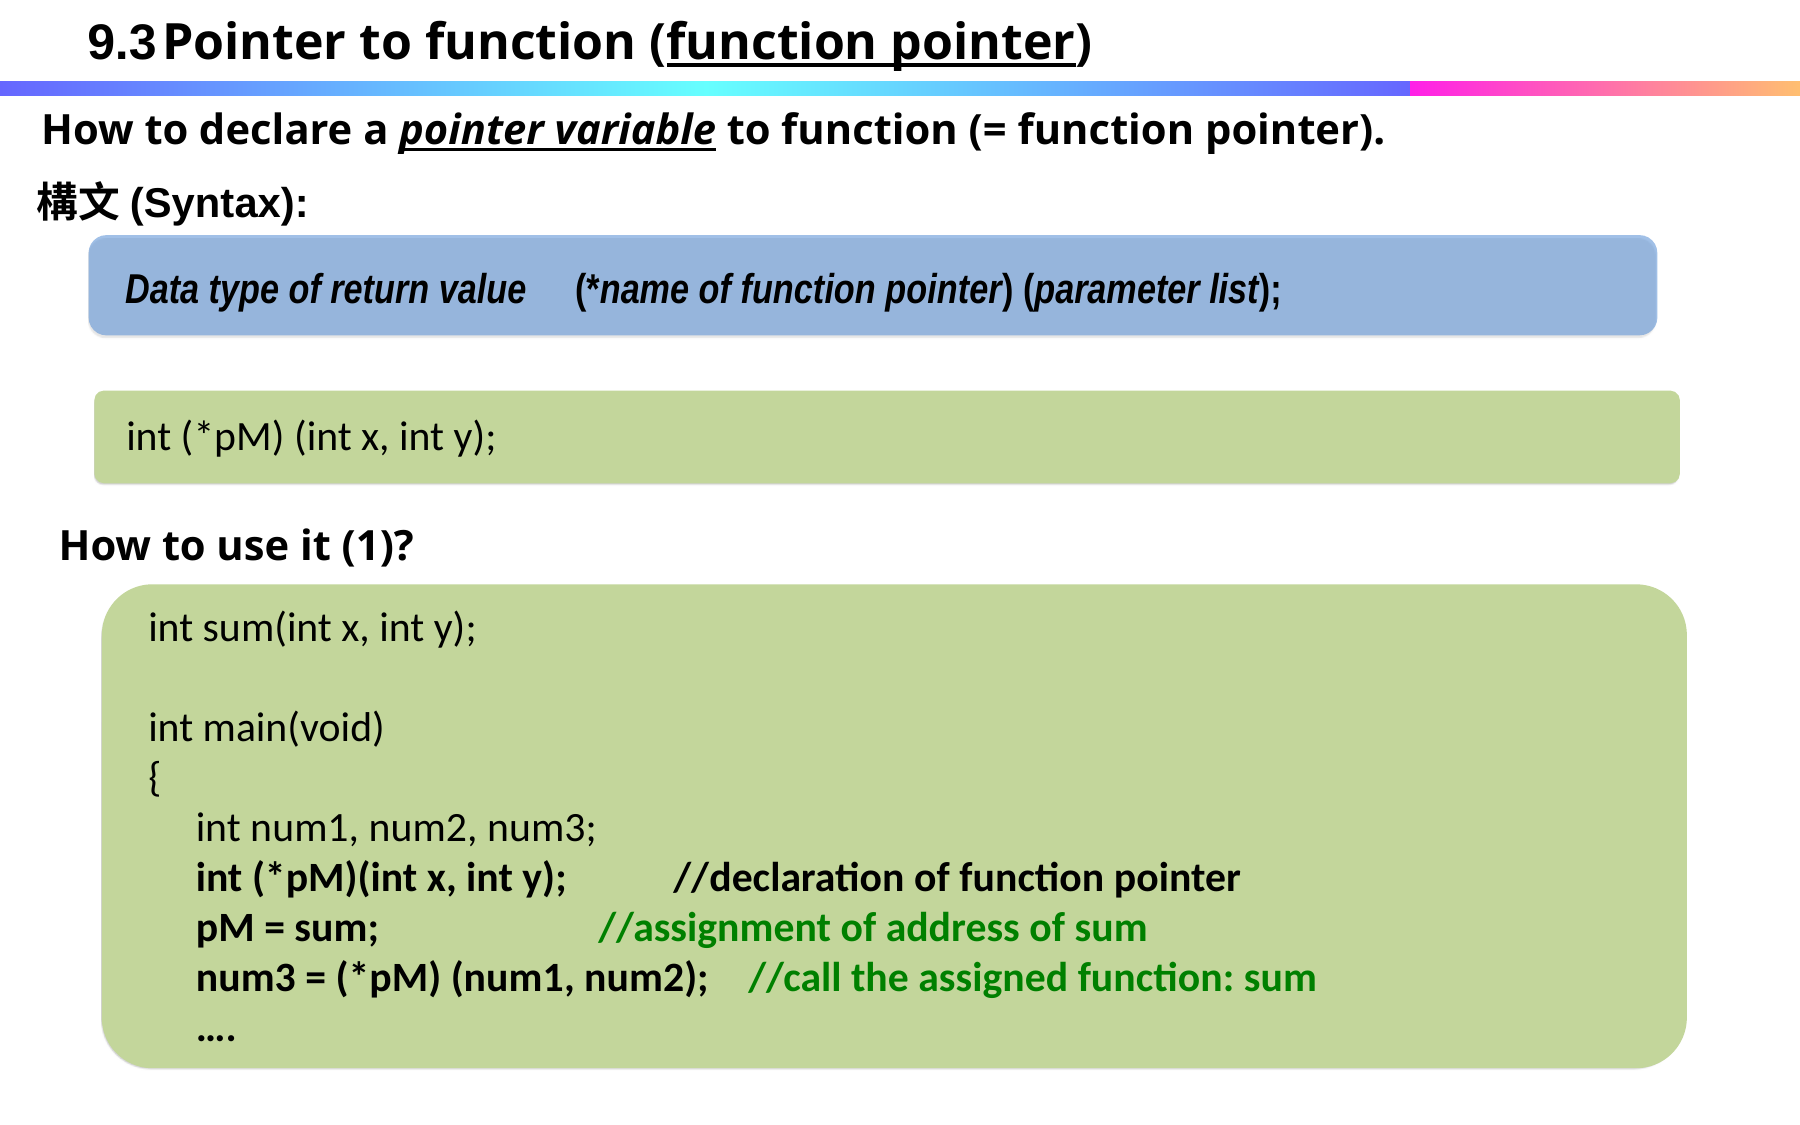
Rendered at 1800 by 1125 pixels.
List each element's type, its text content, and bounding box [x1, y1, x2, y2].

text_box 9.3 Pointer to function (function pointer) [72, 2, 1108, 77]
text_box How to use it (1)? [43, 511, 1648, 577]
text_box Data type of return value (*name of function pointer) (parameter list); [110, 254, 1590, 320]
text_box [0, 81, 1800, 96]
text_box How to declare a pointer variable to function (= function pointer). [26, 95, 1630, 161]
text_box 構文(Syntax): [21, 168, 420, 234]
text_box [101, 584, 1668, 1069]
text_box [94, 390, 1680, 484]
text_box int (*pM) (int x, int y); [111, 401, 1006, 467]
text_box int sum(int x, int y); int main(void) { int num1, num2, num3; int (*pM)(int x, int y); //declaration of function pointer pM = sum; //assignment of address of sum num3 = (*pM) (num1, num2); //call the assigned function: sum …. [133, 591, 1800, 1057]
text_box [88, 235, 1658, 336]
